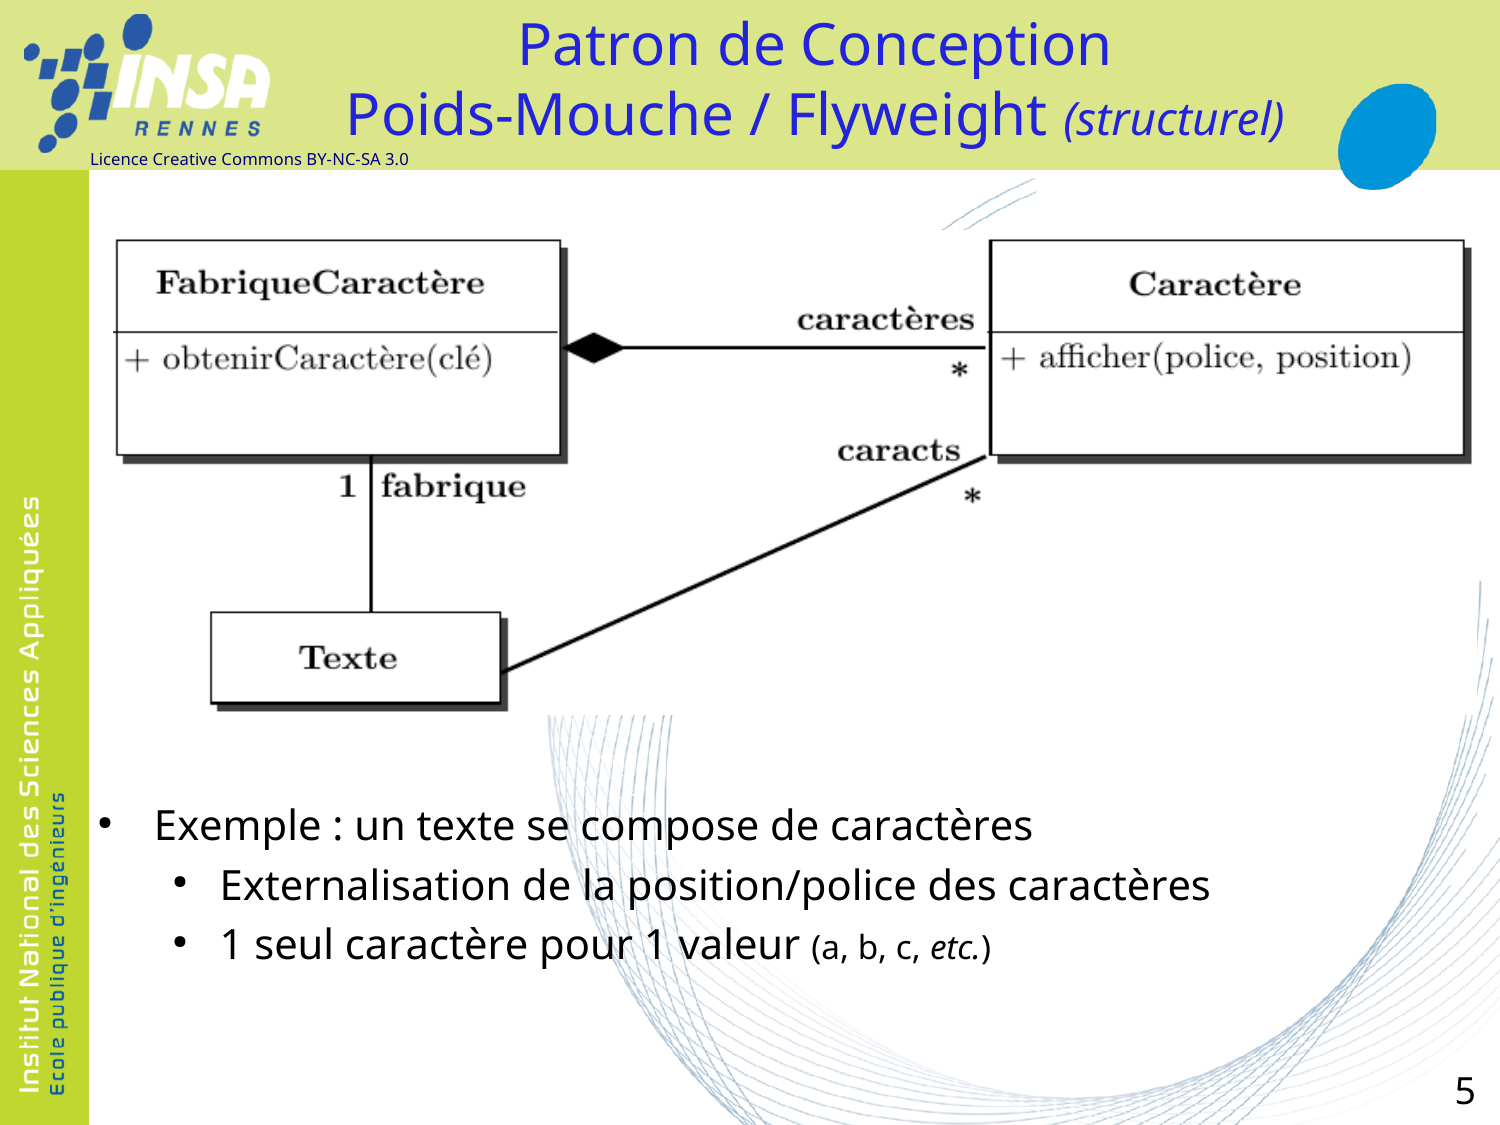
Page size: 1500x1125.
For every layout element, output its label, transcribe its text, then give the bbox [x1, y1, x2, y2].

list Exemple : un texte se compose de caractères Externalisation de la position/police des caractères 1 seul caractère pour 1 valeur (a, b, c, etc.) [82, 791, 1495, 1084]
picture [0, 0, 1500, 1125]
title Patron de Conception Poids-Mouche / Flyweight (structurel) [242, 0, 1388, 156]
